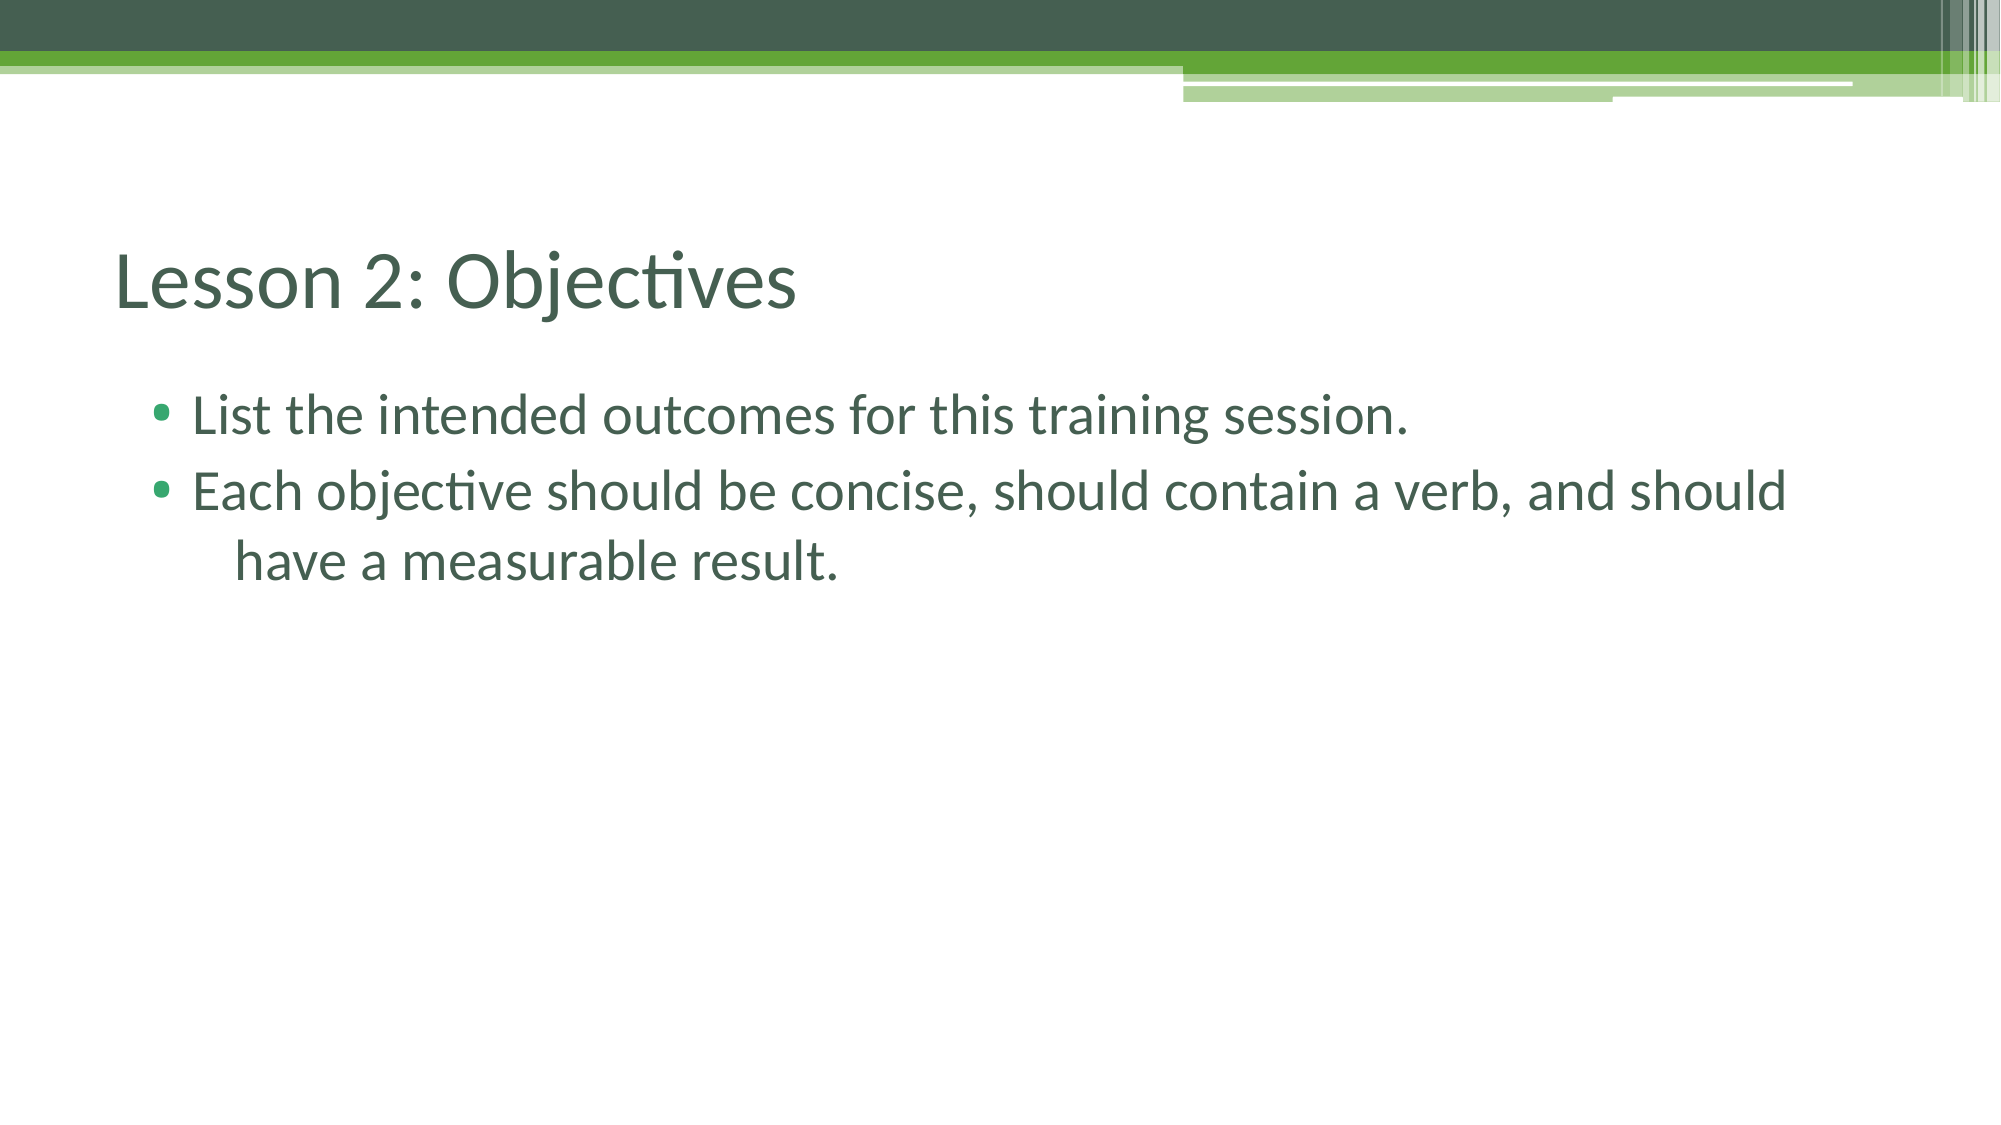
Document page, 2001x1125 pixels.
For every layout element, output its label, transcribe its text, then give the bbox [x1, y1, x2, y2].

list List the intended outcomes for this training session. Each objective should be concise, should contain a verb, and should have a measurable result. [99, 368, 1900, 1079]
title Lesson 2: Objectives [99, 187, 1900, 363]
